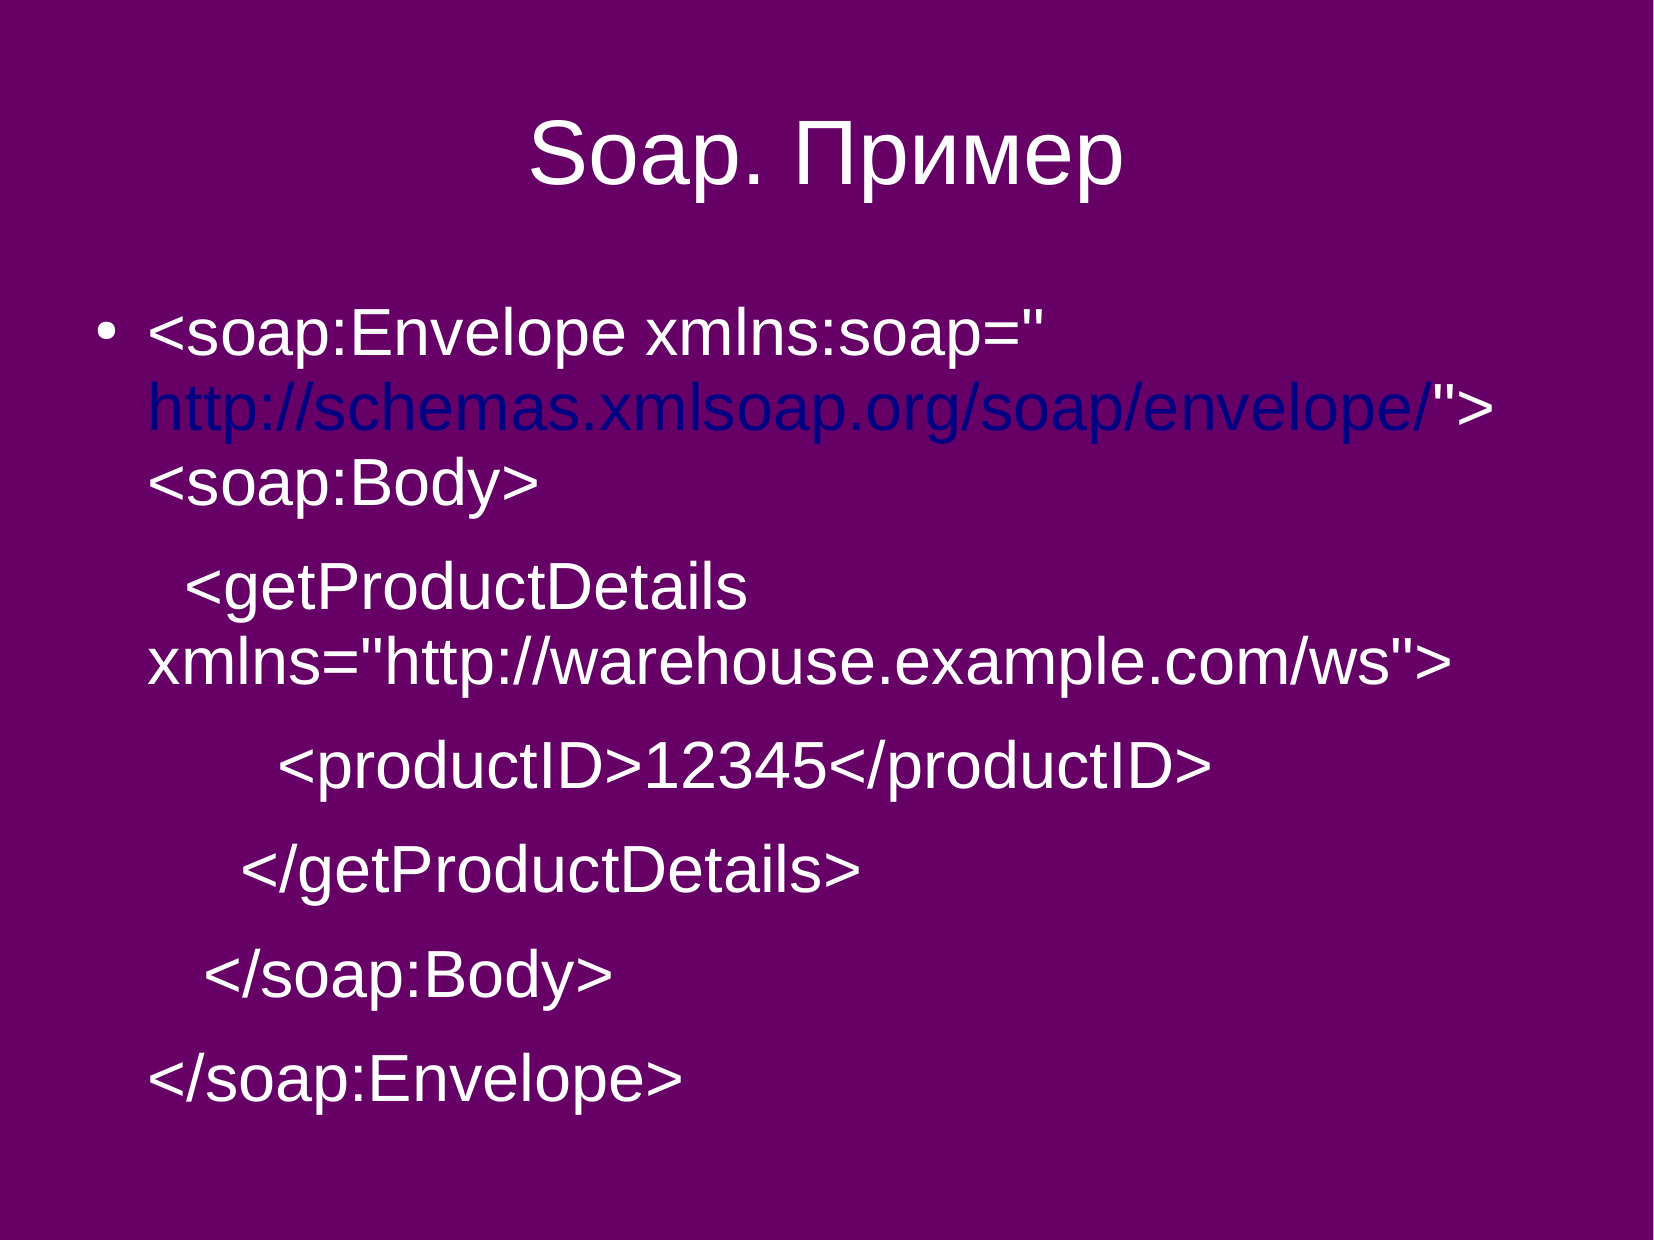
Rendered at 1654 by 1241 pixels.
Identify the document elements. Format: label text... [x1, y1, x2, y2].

title Soap. Пример [82, 49, 1571, 257]
list <soap:Envelope xmlns:soap="http://schemas.xmlsoap.org/soap/envelope/"> <soap:Body> <getProductDetails xmlns="http://warehouse.example.com/ws"> <productID>12345</productID> </getProductDetails> </soap:Body> </soap:Envelope> [76, 295, 1565, 1116]
